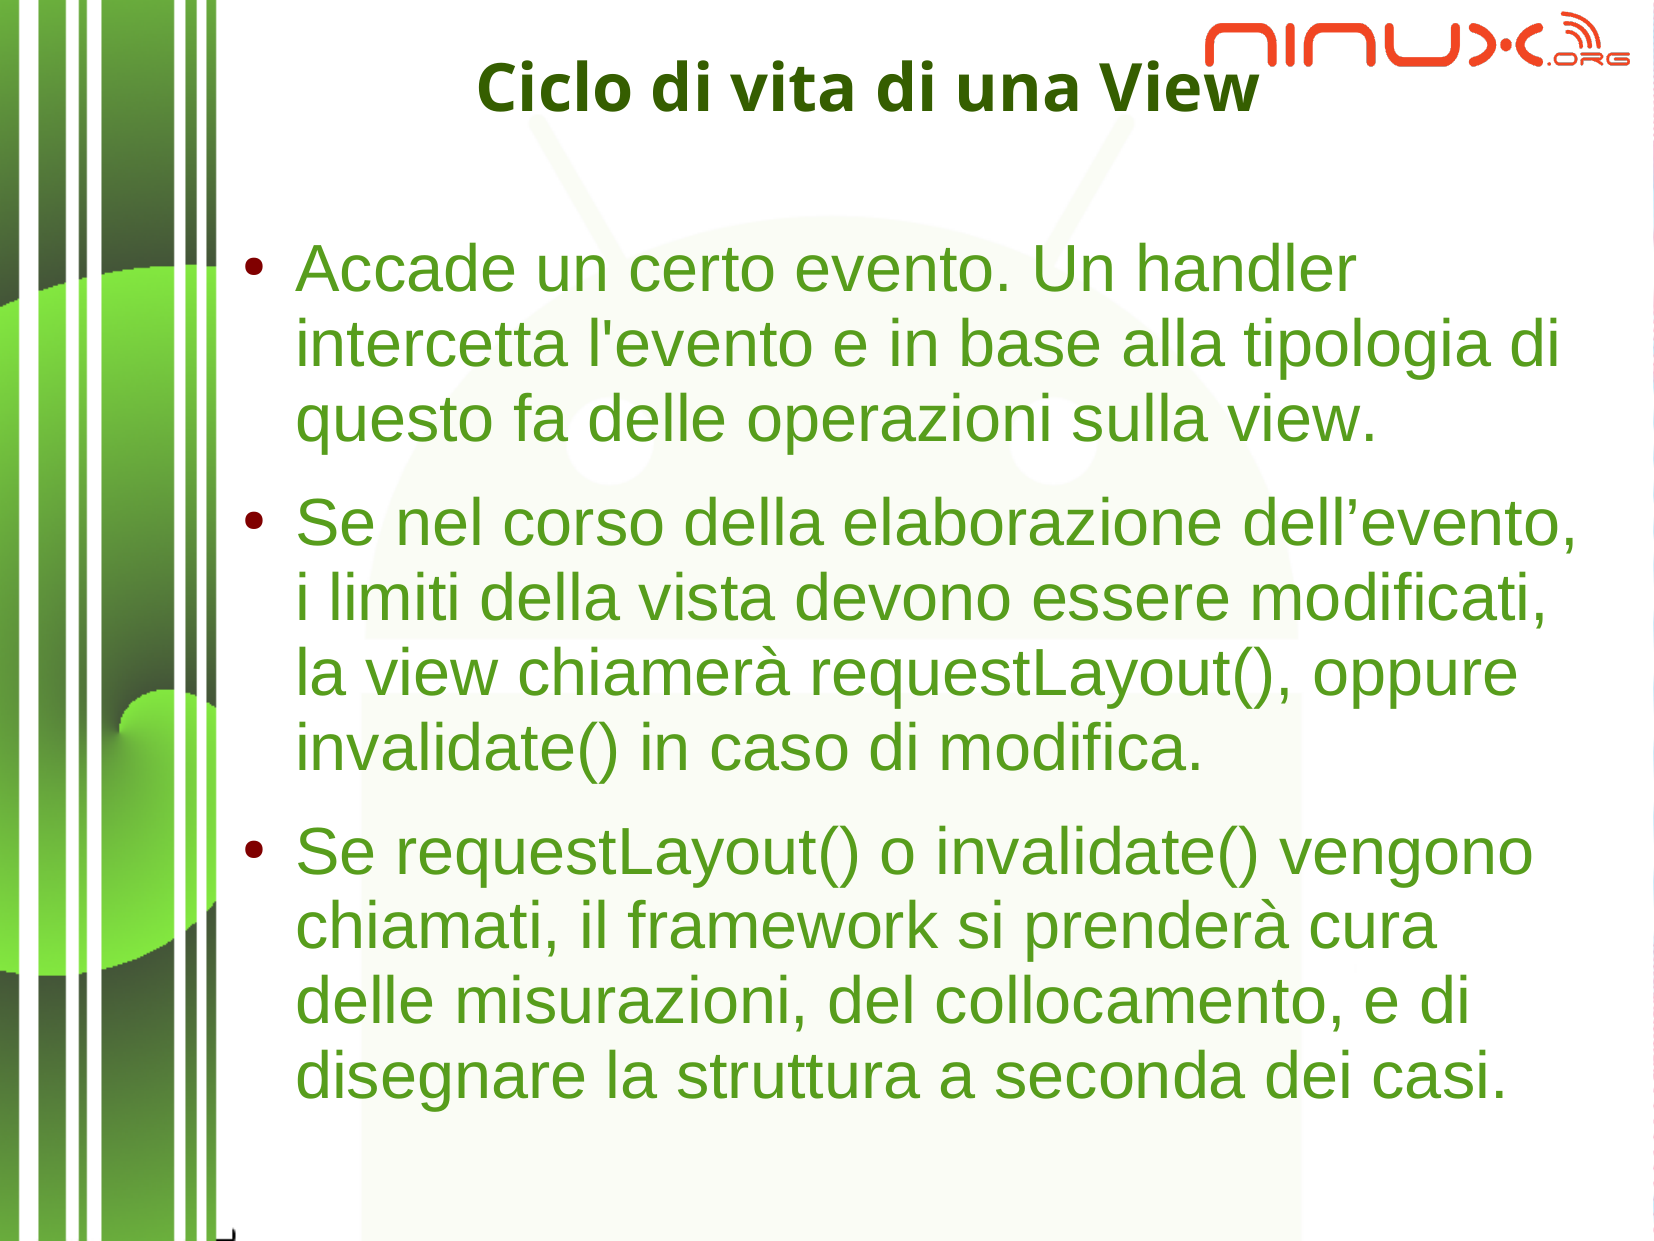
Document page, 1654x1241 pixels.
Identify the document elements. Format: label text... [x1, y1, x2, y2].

title Ciclo di vita di una View [236, 46, 1500, 125]
picture [0, 0, 1654, 1241]
list Accade un certo evento. Un handler intercetta l'evento e in base alla tipologia di questo fa delle operazioni sulla view. Se nel corso della elaborazione dell’evento, i limiti della vista devono essere modificati, la view chiamerà requestLayout(), oppure invalidate() in caso di modifica. Se requestLayout() o invalidate() vengono chiamati, il framework si prenderà cura delle misurazioni, del collocamento, e di disegnare la struttura a seconda dei casi. [224, 231, 1598, 1113]
